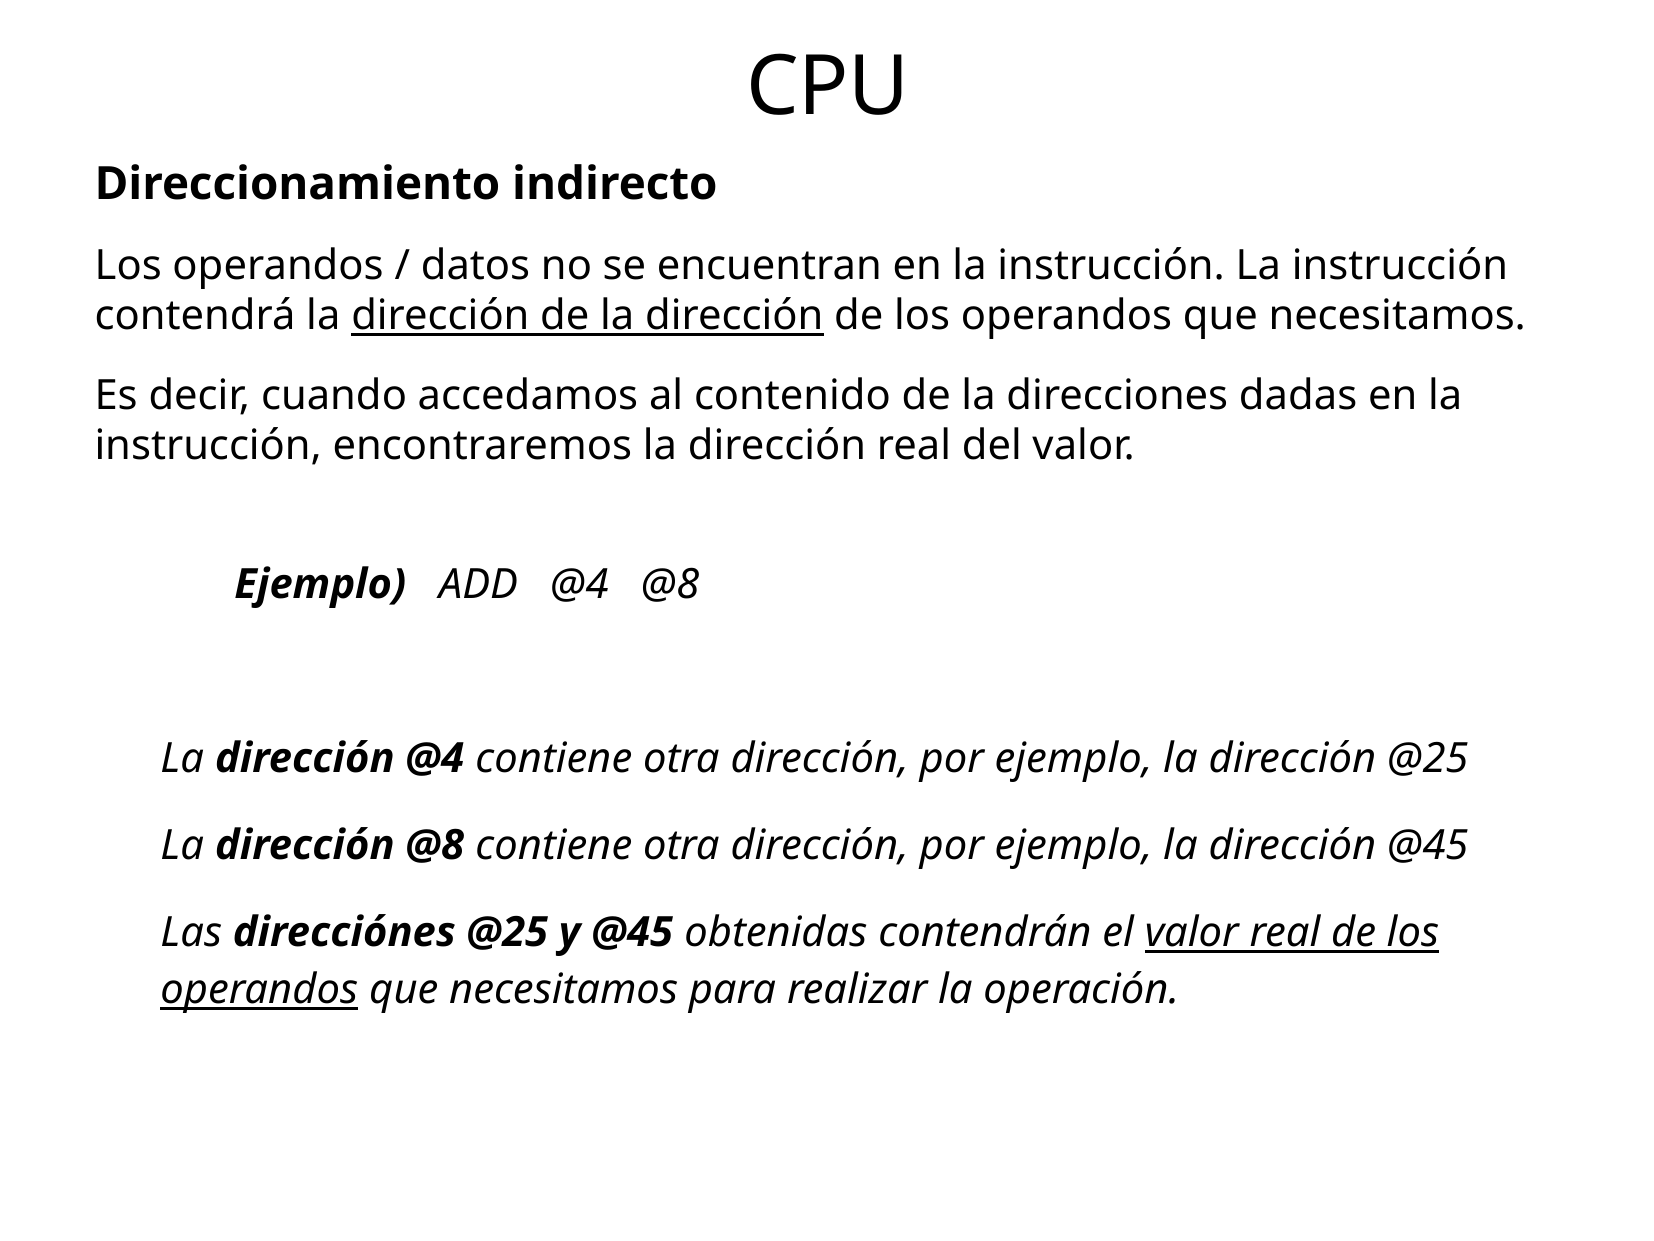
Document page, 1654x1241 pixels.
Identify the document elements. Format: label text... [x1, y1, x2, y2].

subtitle Direccionamiento indirecto Los operandos / datos no se encuentran en la instrucción. La instrucción contendrá la dirección de la dirección de los operandos que necesitamos. Es decir, cuando accedamos al contenido de la direcciones dadas en la instrucción, encontraremos la dirección real del valor. Ejemplo) ADD @4 @8 La dirección @4 contiene otra dirección, por ejemplo, la dirección @25 La dirección @8 contiene otra dirección, por ejemplo, la dirección @45 Las direcciónes @25 y @45 obtenidas contendrán el valor real de los operandos que necesitamos para realizar la operación. [94, 153, 1583, 1170]
title CPU [83, 1, 1572, 163]
